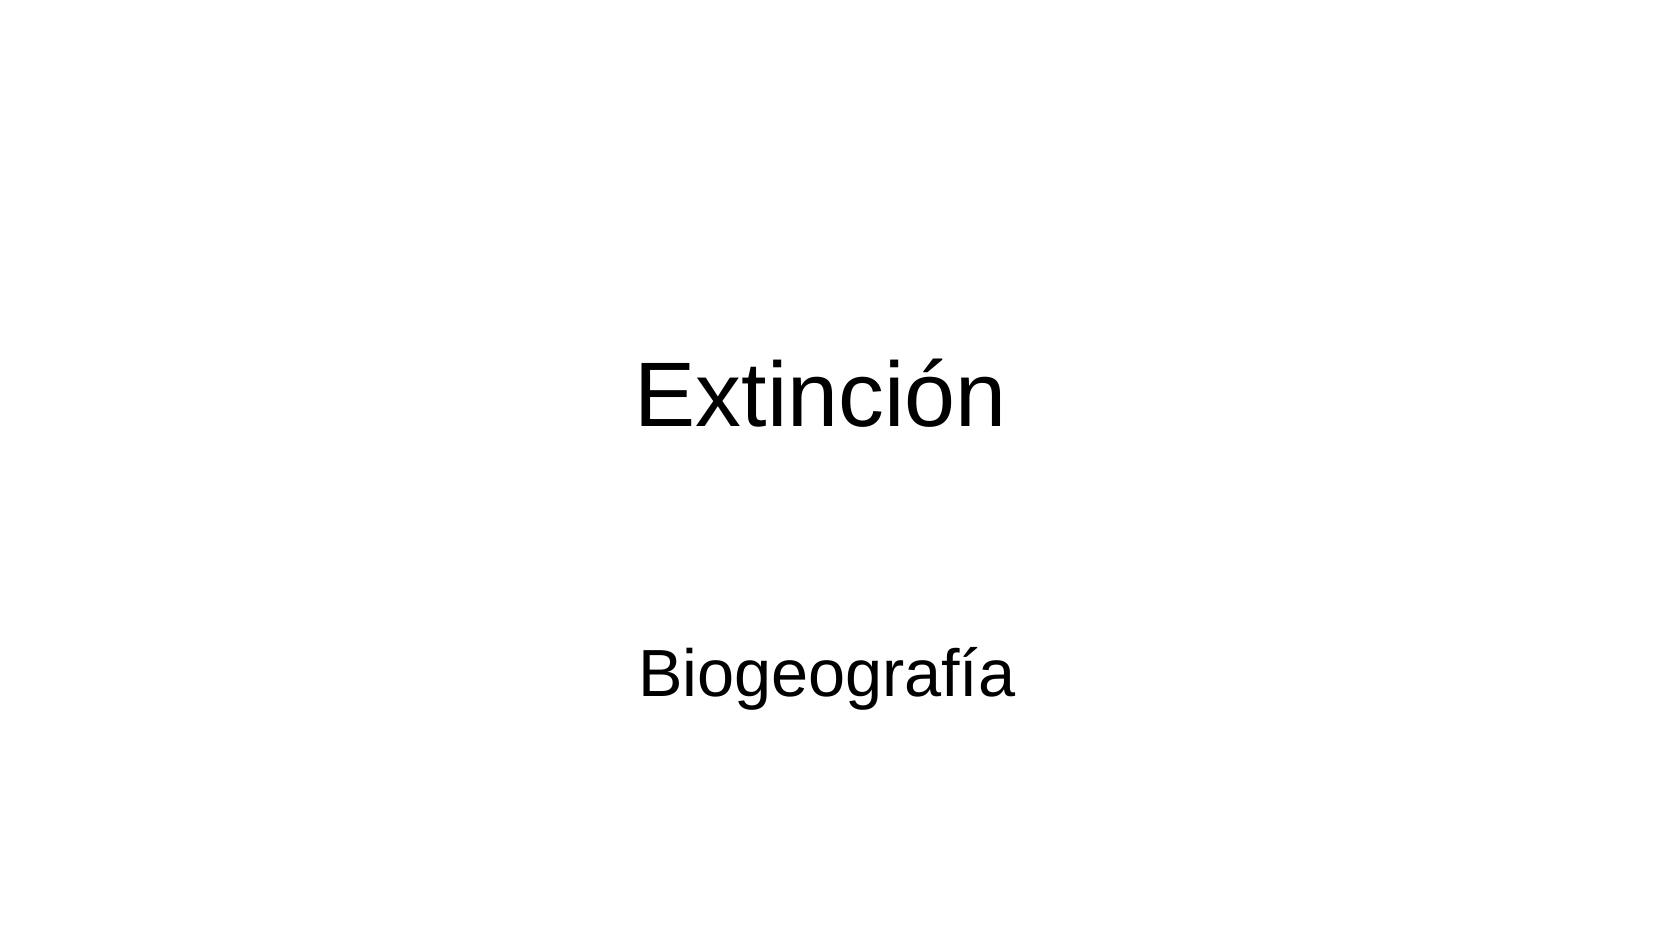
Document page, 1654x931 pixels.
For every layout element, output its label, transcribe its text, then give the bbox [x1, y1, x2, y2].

subtitle Biogeografía [82, 590, 1571, 758]
title Extinción [76, 317, 1565, 473]
